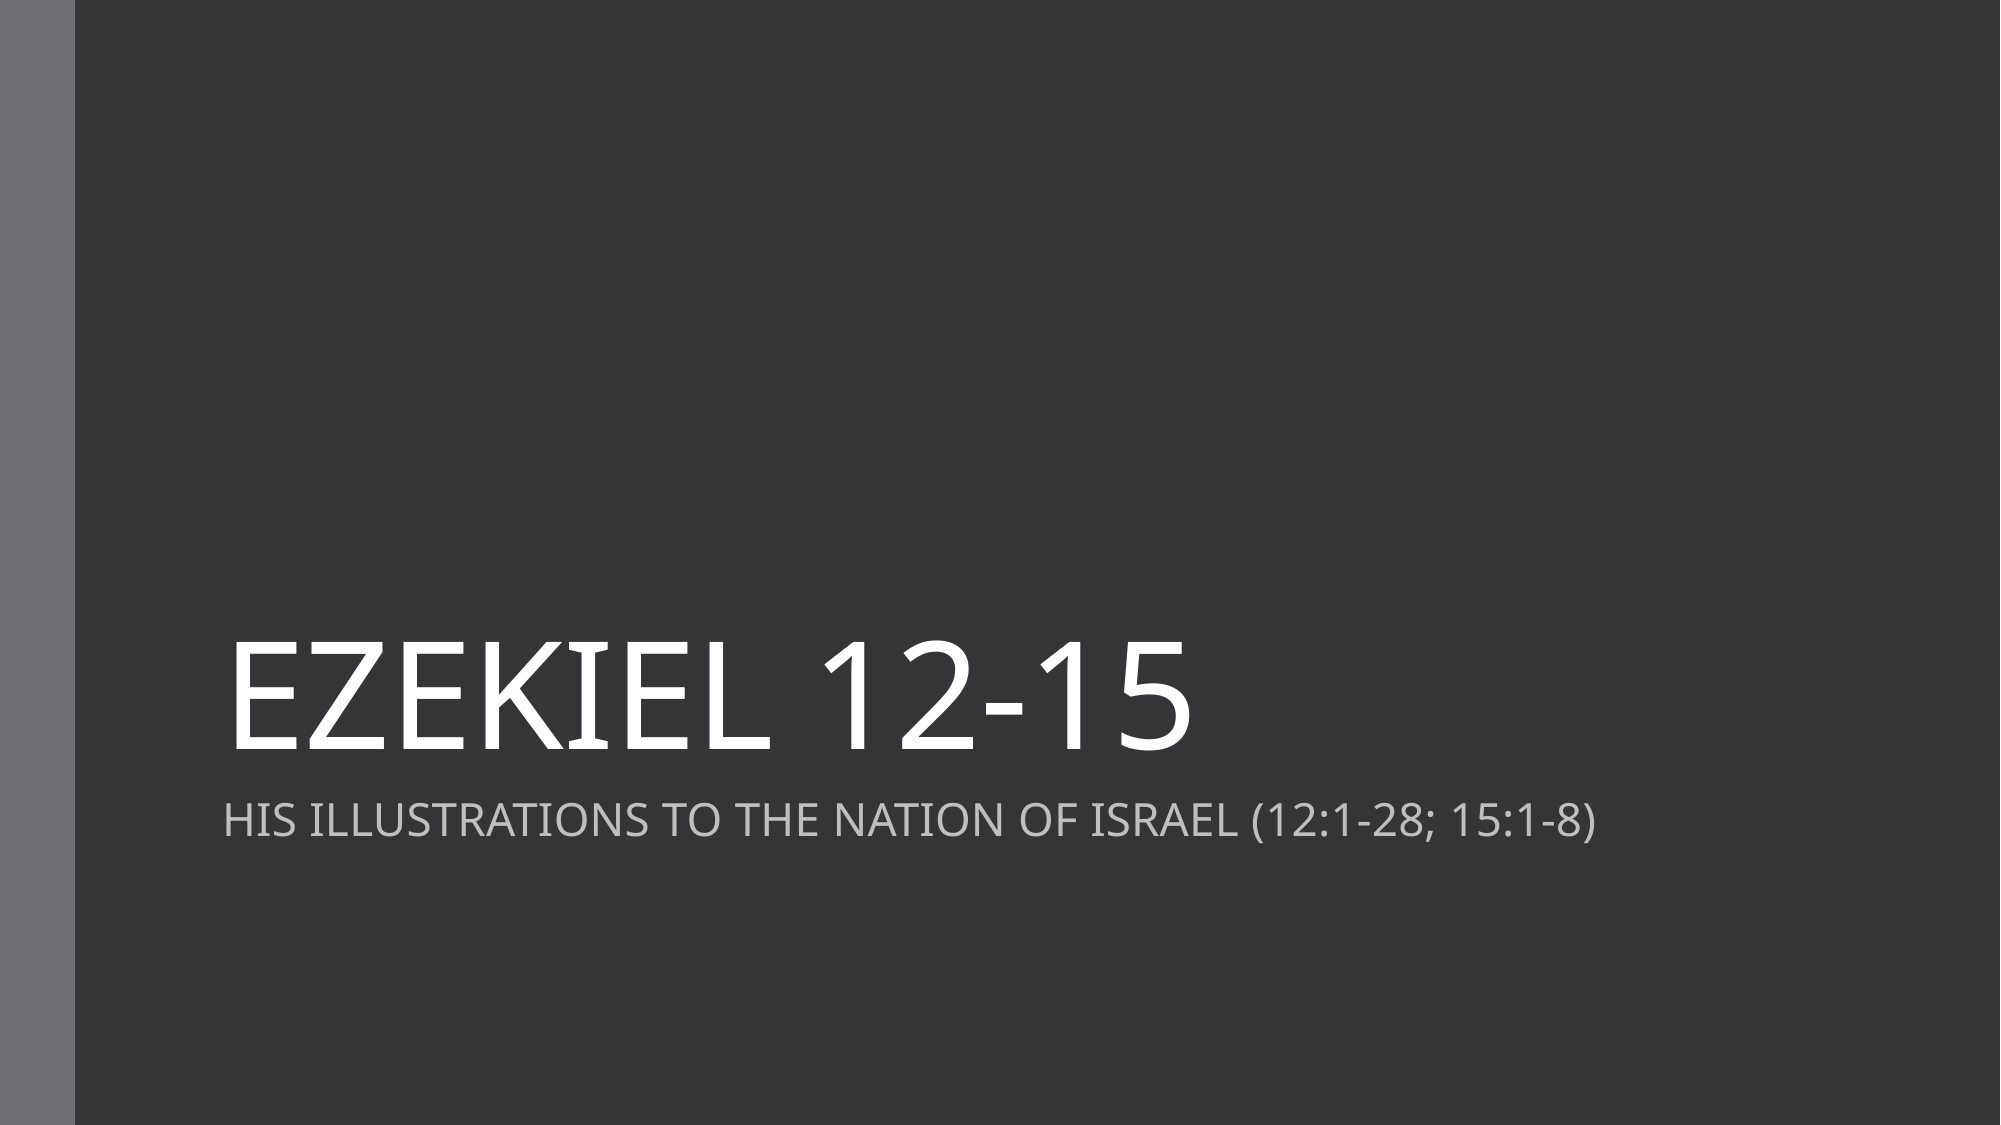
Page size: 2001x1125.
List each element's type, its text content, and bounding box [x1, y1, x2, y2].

title EZEKIEL 12-15 [206, 124, 1752, 787]
subtitle HIS ILLUSTRATIONS TO THE NATION OF ISRAEL (12:1-28; 15:1-8) [206, 787, 1752, 1066]
